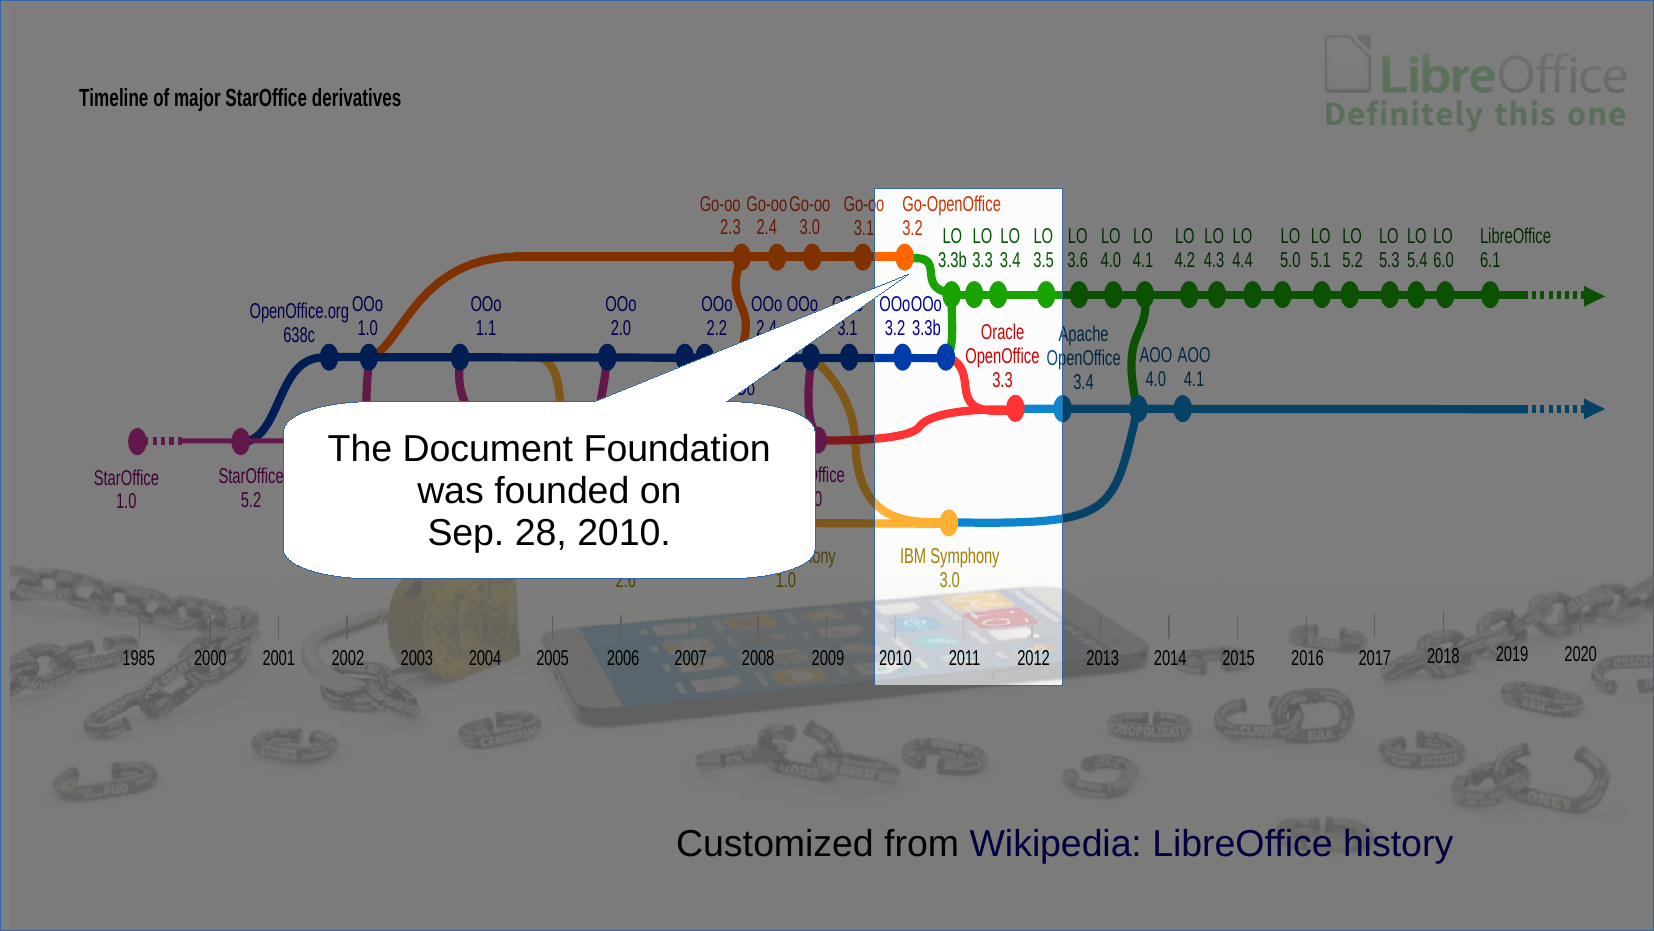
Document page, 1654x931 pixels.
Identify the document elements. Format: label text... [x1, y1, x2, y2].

text_box [0, 0, 1654, 931]
picture [875, 189, 1062, 685]
text_box The Document Foundation was founded on Sep. 28, 2010. [283, 274, 909, 579]
